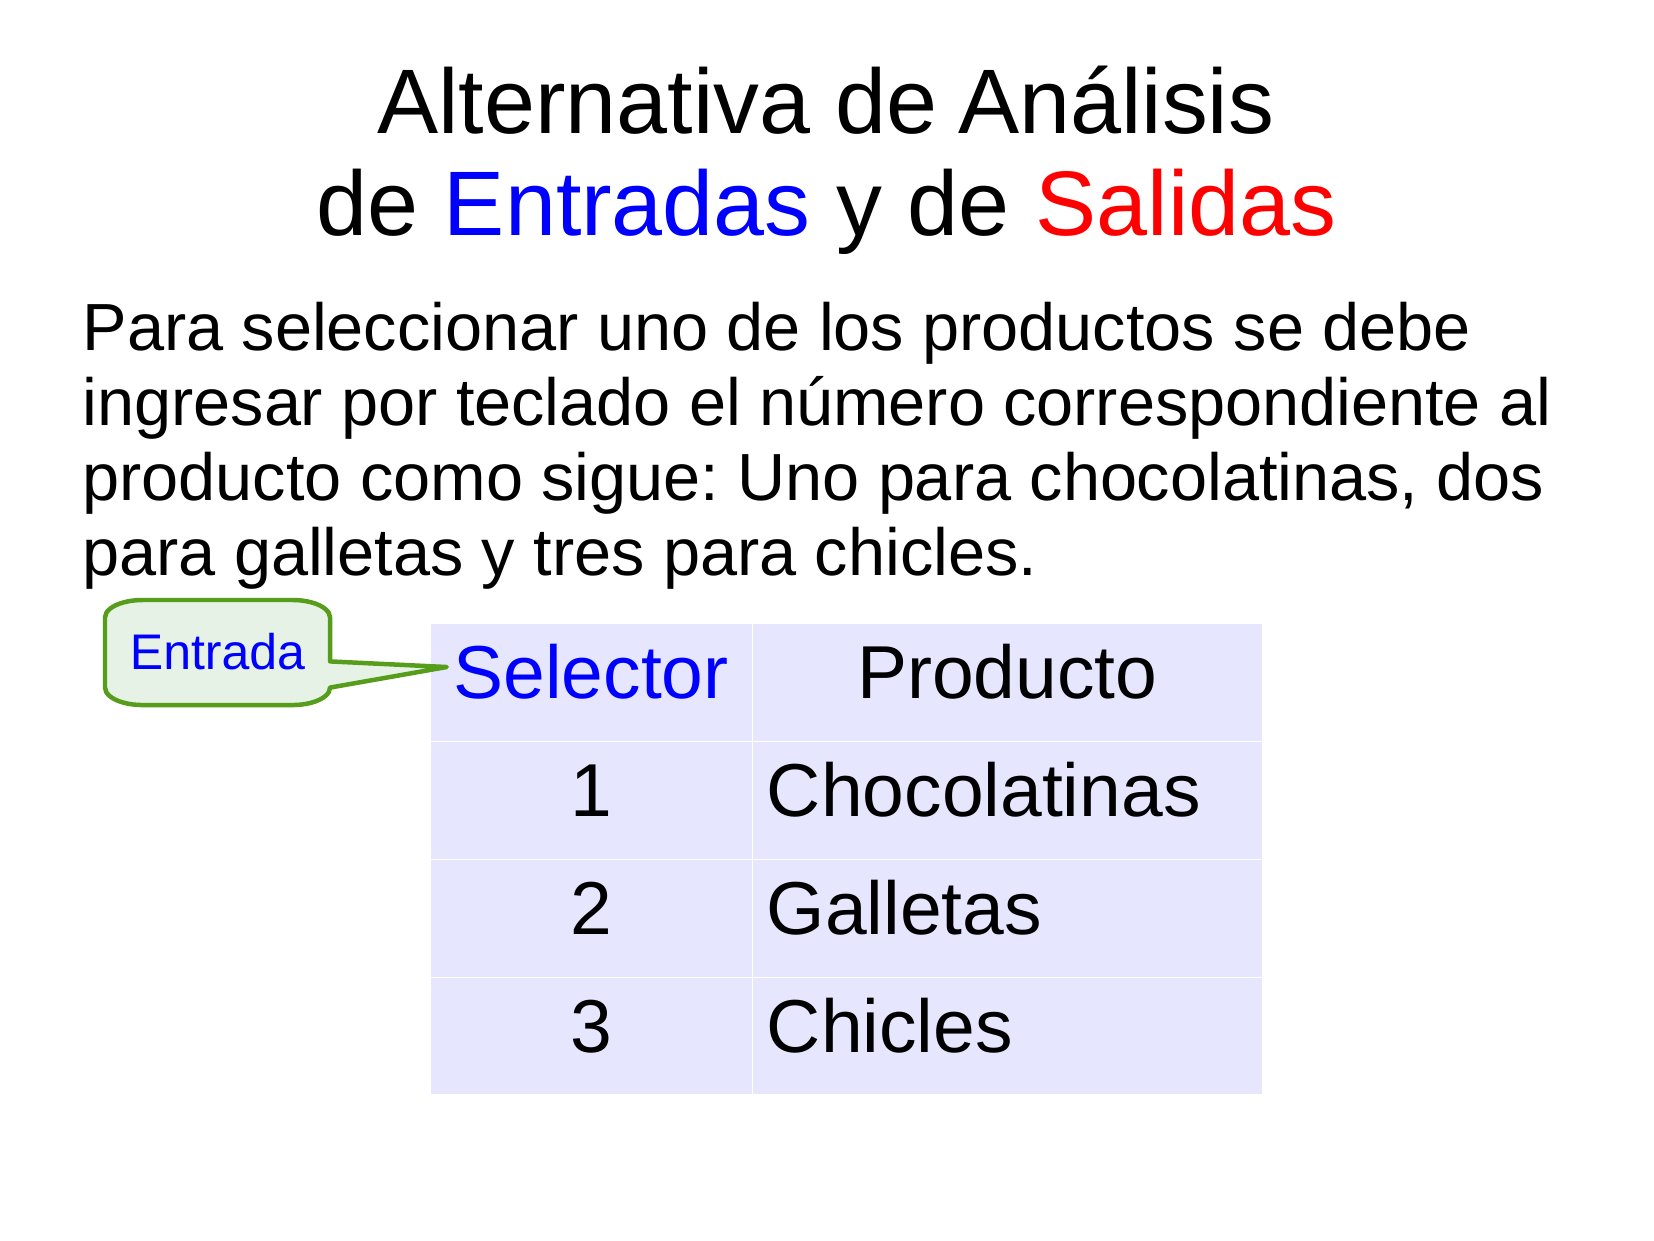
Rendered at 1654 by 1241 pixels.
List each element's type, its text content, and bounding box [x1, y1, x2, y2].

table_cell Galletas [753, 860, 1262, 977]
table_cell Chocolatinas [753, 742, 1262, 859]
table_cell Chicles [753, 978, 1262, 1094]
table_cell 1 [431, 742, 752, 859]
text_box Entrada [105, 600, 447, 706]
list Para seleccionar uno de los productos se debe ingresar por teclado el número correspondiente al producto como sigue: Uno para chocolatinas, dos para galletas y tres para chicles. [82, 290, 1571, 1010]
table_header Producto [753, 624, 1262, 741]
table_header Selector [431, 624, 752, 741]
title Alternativa de Análisis de Entradas y de Salidas [82, 49, 1571, 257]
table_cell 2 [431, 860, 752, 977]
table_cell 3 [431, 978, 752, 1094]
